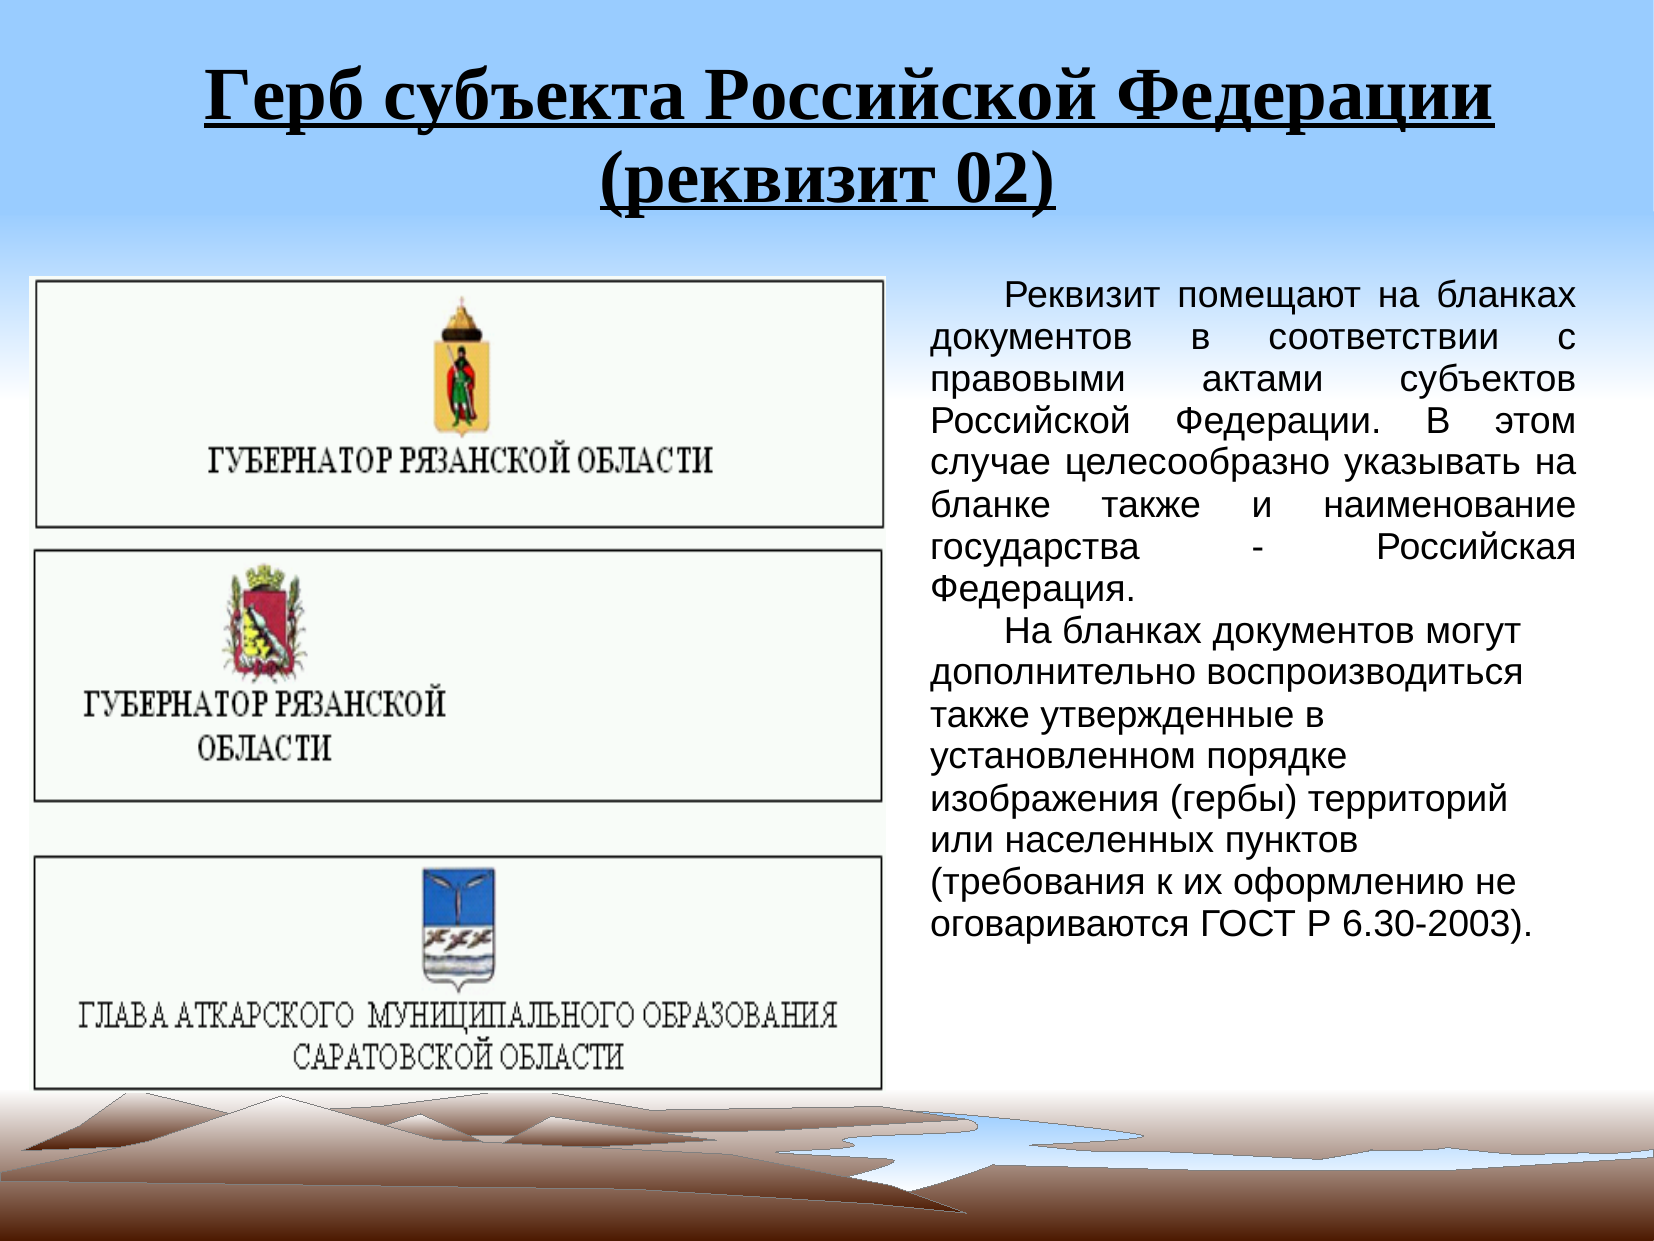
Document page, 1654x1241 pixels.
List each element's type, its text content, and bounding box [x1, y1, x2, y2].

text_box Реквизит помещают на бланках документов в соответствии с правовыми актами субъектов Российской Федерации. В этом случае целесообразно указывать на бланке также и наименование государства - Российская Федерация. На бланках документов могут дополнительно воспроизводиться также утвержденные в установленном порядке изображения (гербы) территорий или населенных пунктов (требования к их оформлению не оговариваются ГОСТ Р 6.30-2003). [915, 265, 1595, 1241]
picture [29, 276, 886, 1093]
title Герб субъекта Российской Федерации (реквизит 02) [121, 41, 1534, 229]
